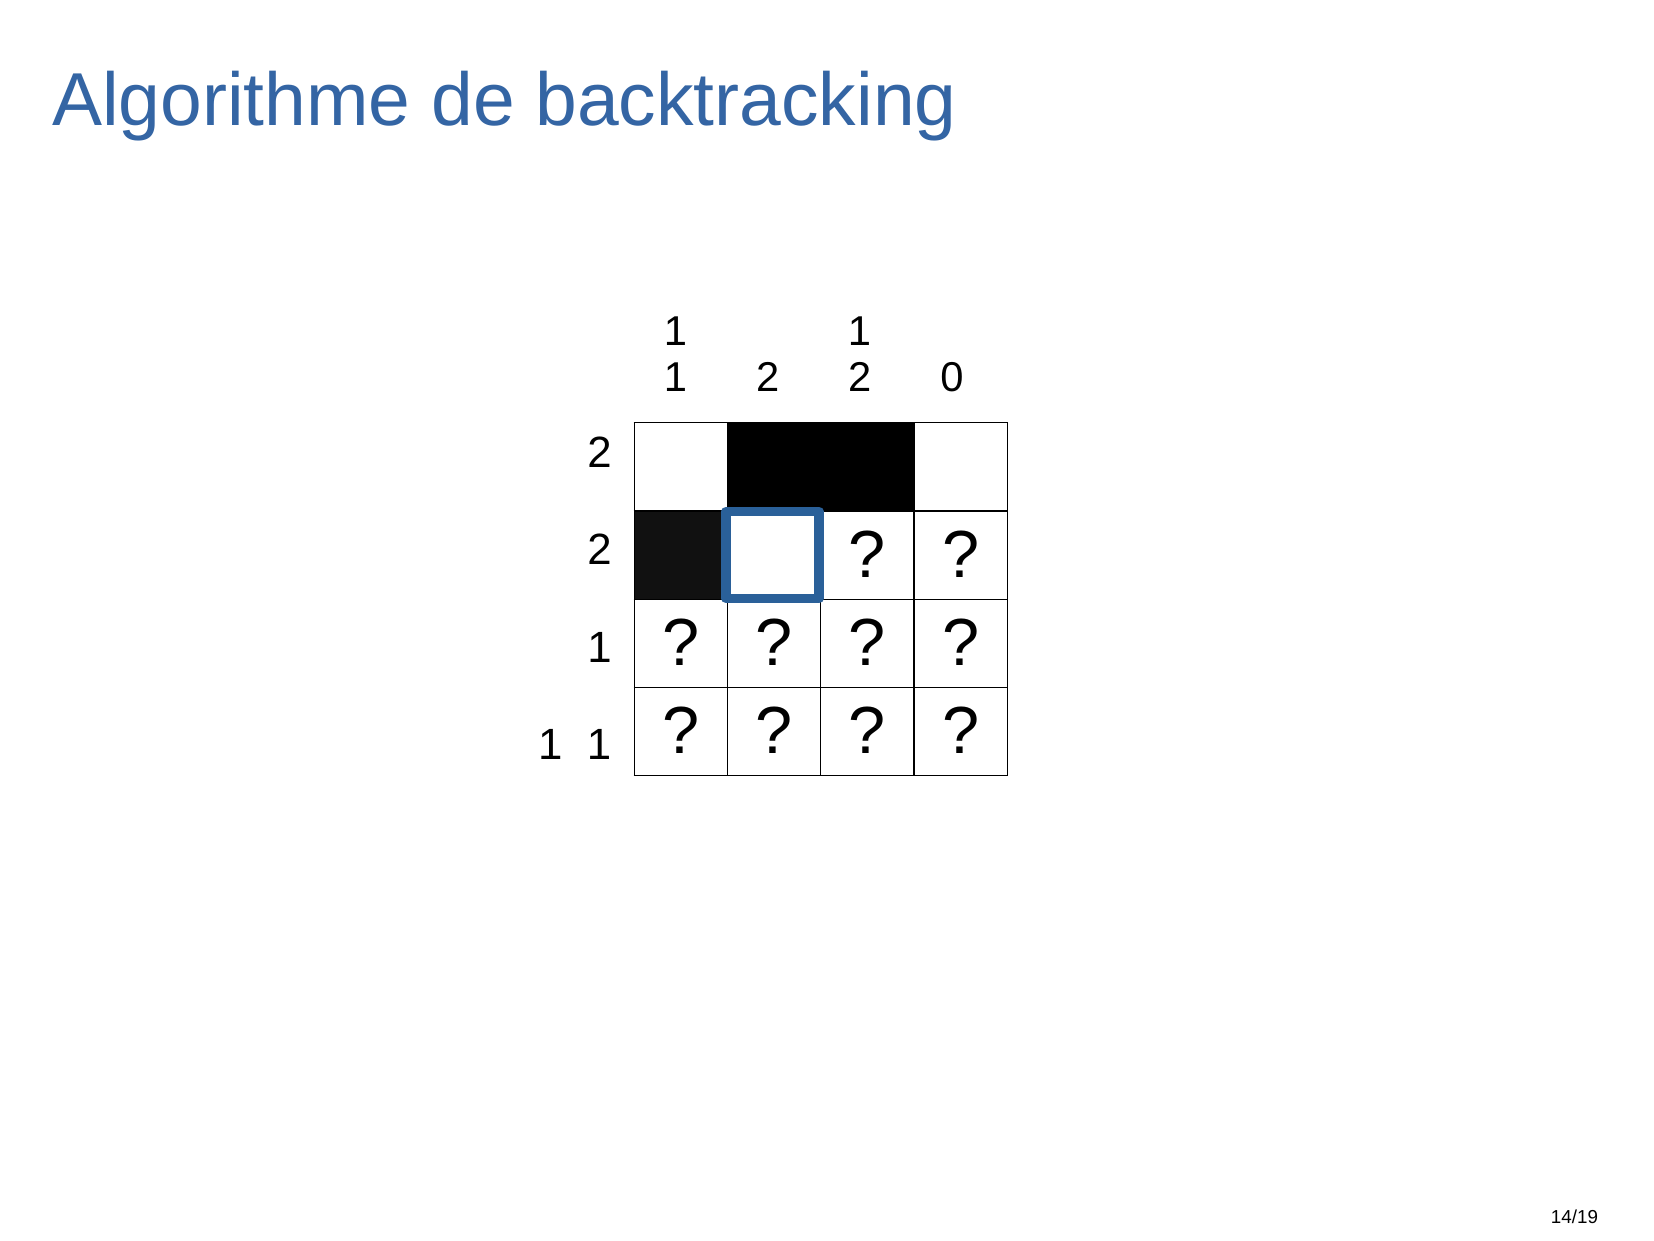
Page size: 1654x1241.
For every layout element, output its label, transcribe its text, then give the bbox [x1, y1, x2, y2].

table_cell [635, 512, 721, 599]
table_cell [731, 516, 814, 594]
table_header [728, 423, 820, 507]
table_cell ? [635, 688, 727, 775]
text_box 14/19 [1536, 1198, 1613, 1235]
table_cell ? [915, 512, 1007, 599]
table_cell ? [728, 688, 820, 775]
table_cell ? [635, 600, 727, 687]
table_cell ? [915, 600, 1007, 687]
table_header [821, 423, 913, 510]
text_box 1 1 1 2 2 0 [637, 300, 992, 408]
table_cell ? [728, 603, 820, 687]
table_header [915, 423, 1007, 510]
table_cell ? [915, 688, 1007, 775]
table_cell ? [824, 512, 913, 599]
table_header [635, 423, 727, 510]
table_cell ? [821, 688, 913, 775]
text_box 2 2 1 1 1 [523, 420, 633, 826]
table_cell ? [821, 600, 913, 687]
text_box Algorithme de backtracking [37, 50, 976, 151]
